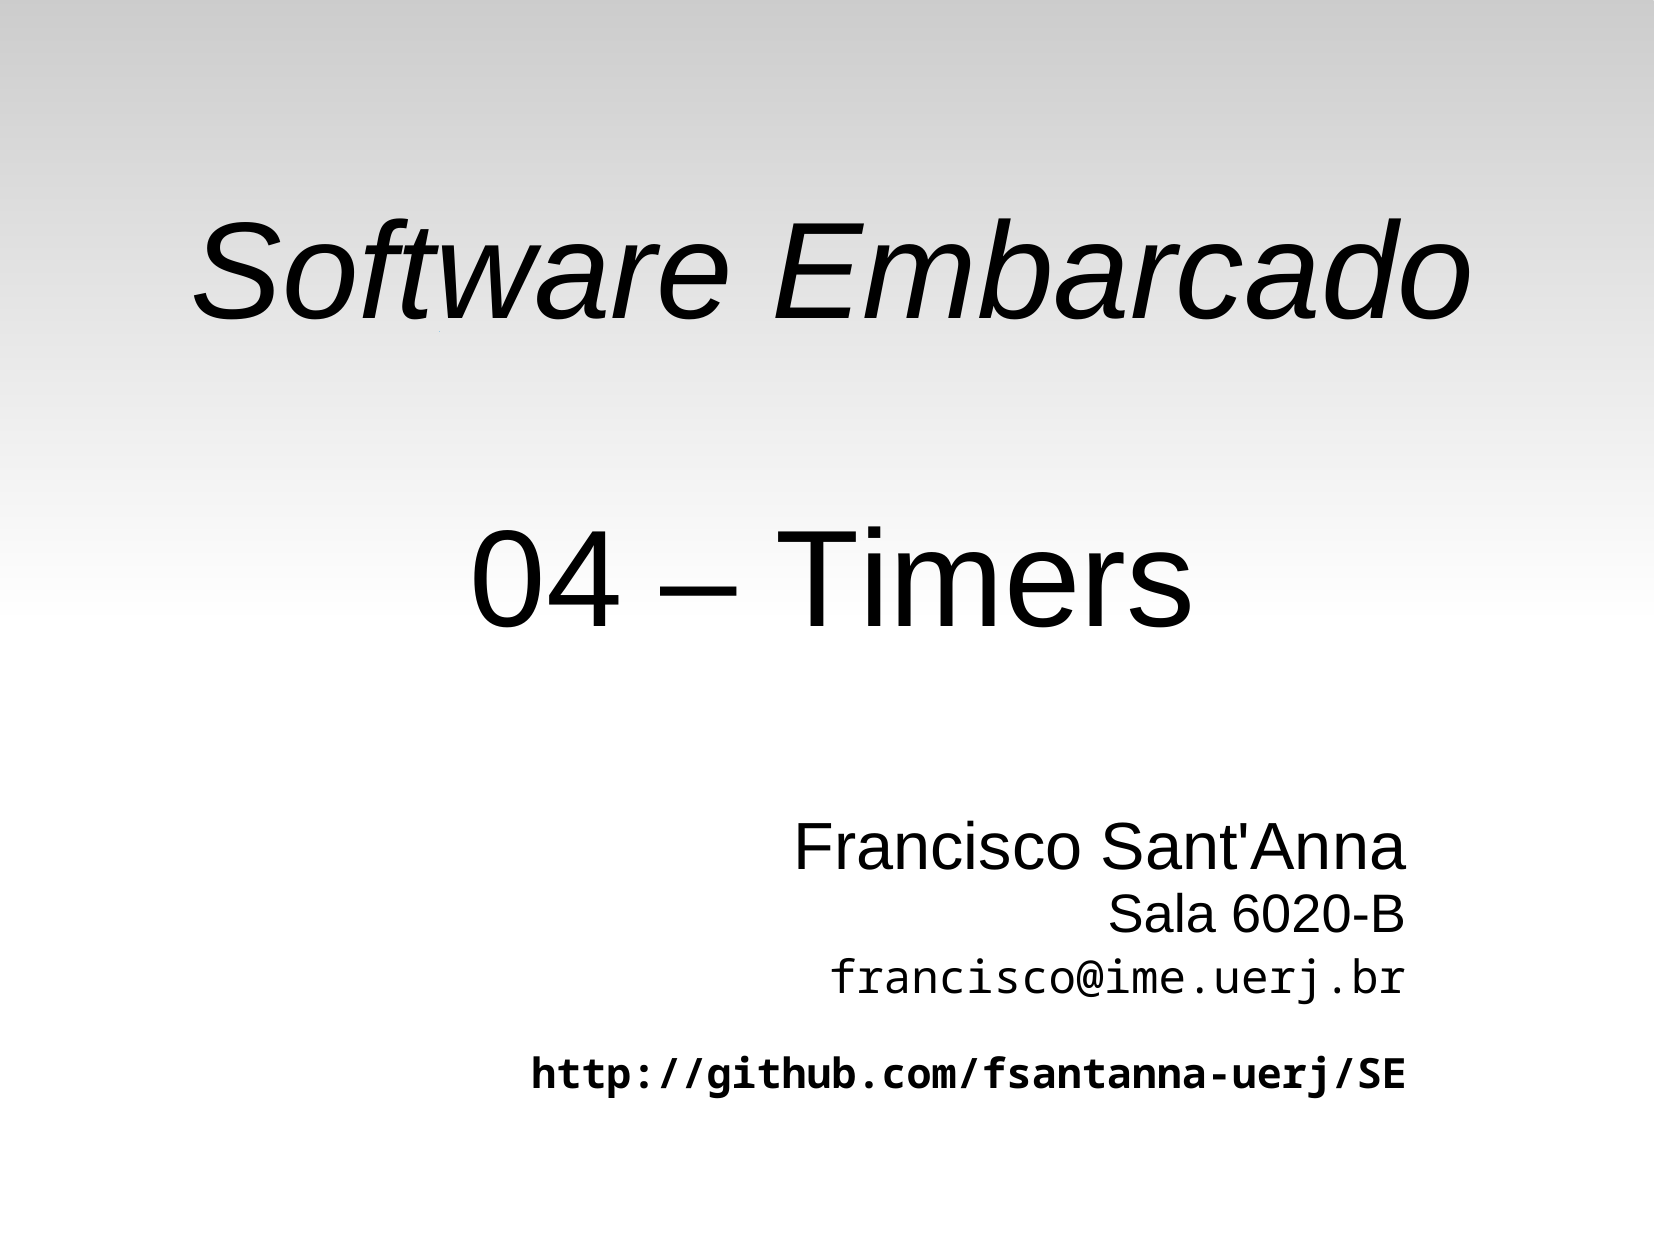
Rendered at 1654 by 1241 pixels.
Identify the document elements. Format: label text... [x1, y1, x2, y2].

text_box Francisco Sant'Anna Sala 6020-B francisco@ime.uerj.br http://github.com/fsantanna-uerj/SE [516, 801, 1447, 1107]
subtitle Software Embarcado 04 – Timers [88, 194, 1577, 656]
